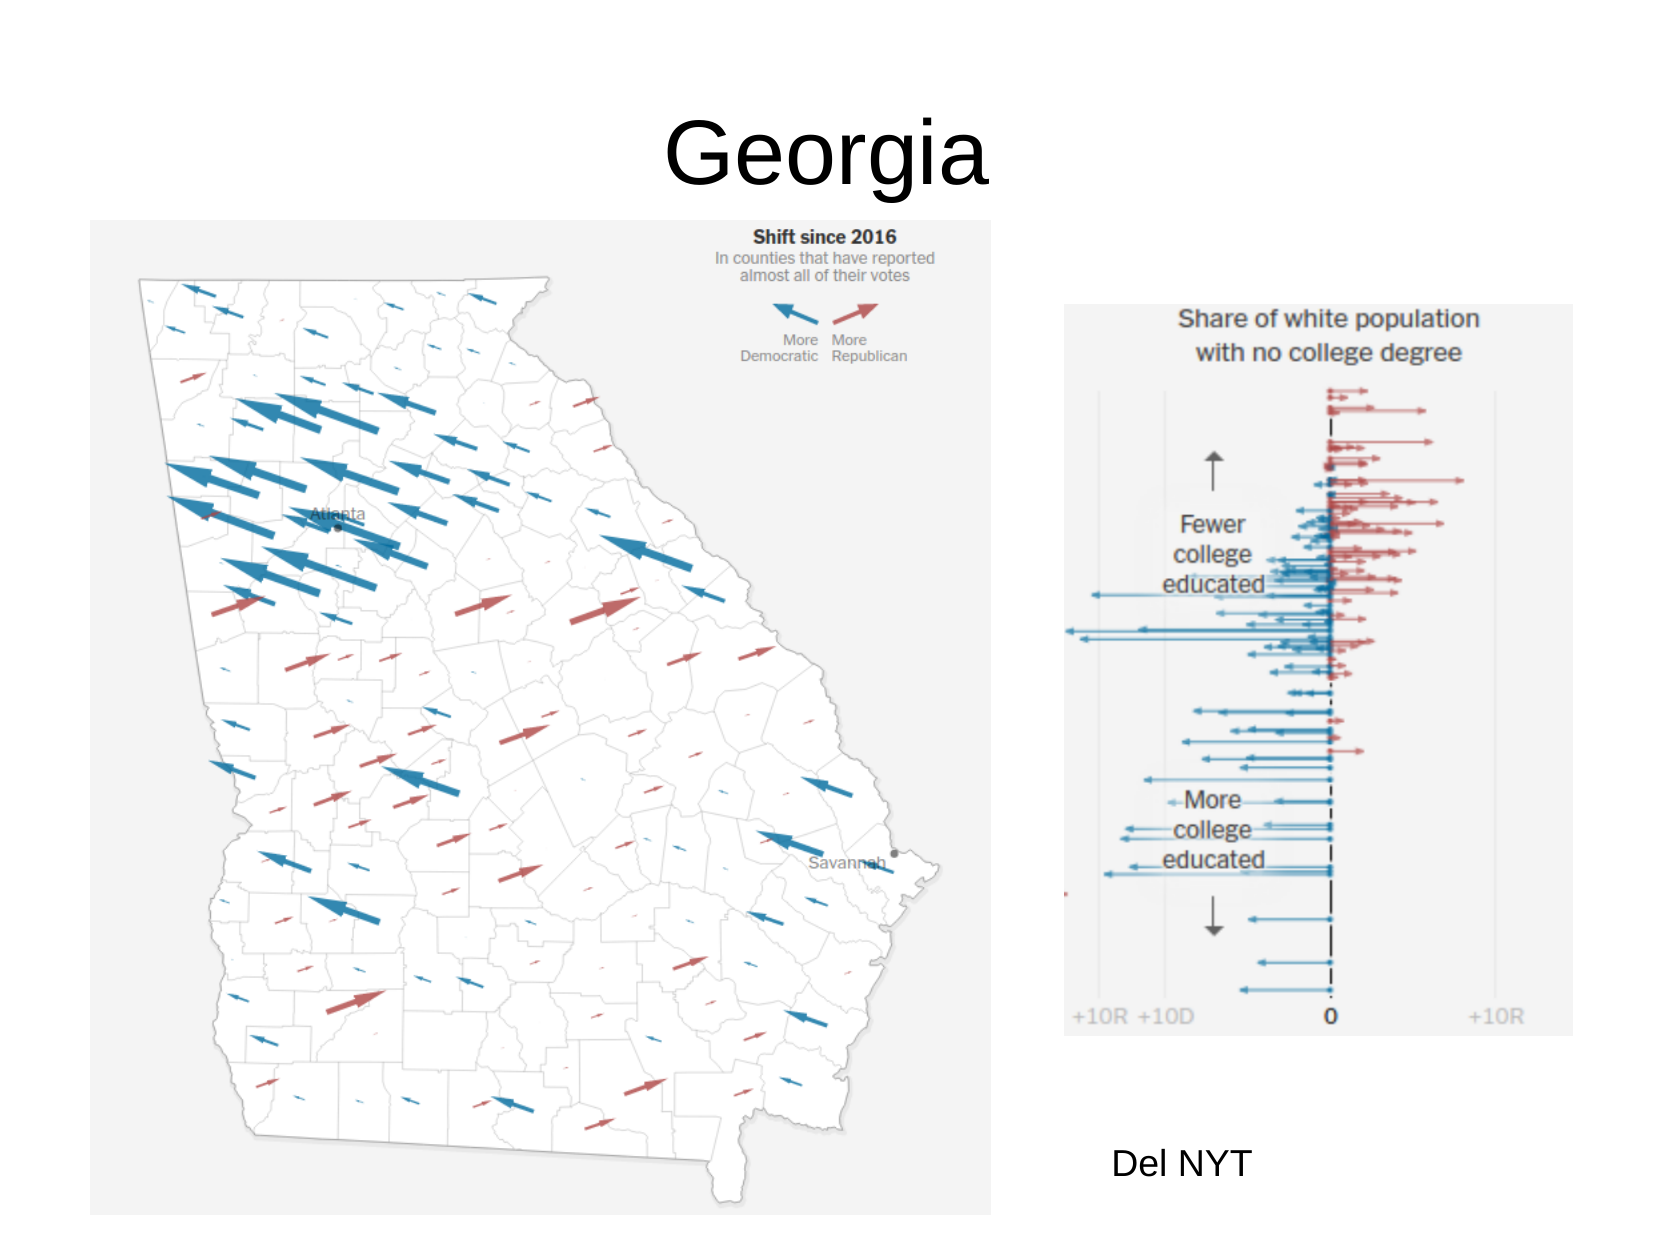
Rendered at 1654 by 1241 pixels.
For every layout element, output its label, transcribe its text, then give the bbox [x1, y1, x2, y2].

picture [90, 220, 991, 1216]
text_box Del NYT [1096, 1134, 1502, 1192]
title Georgia [82, 49, 1571, 257]
picture [1064, 304, 1573, 1036]
